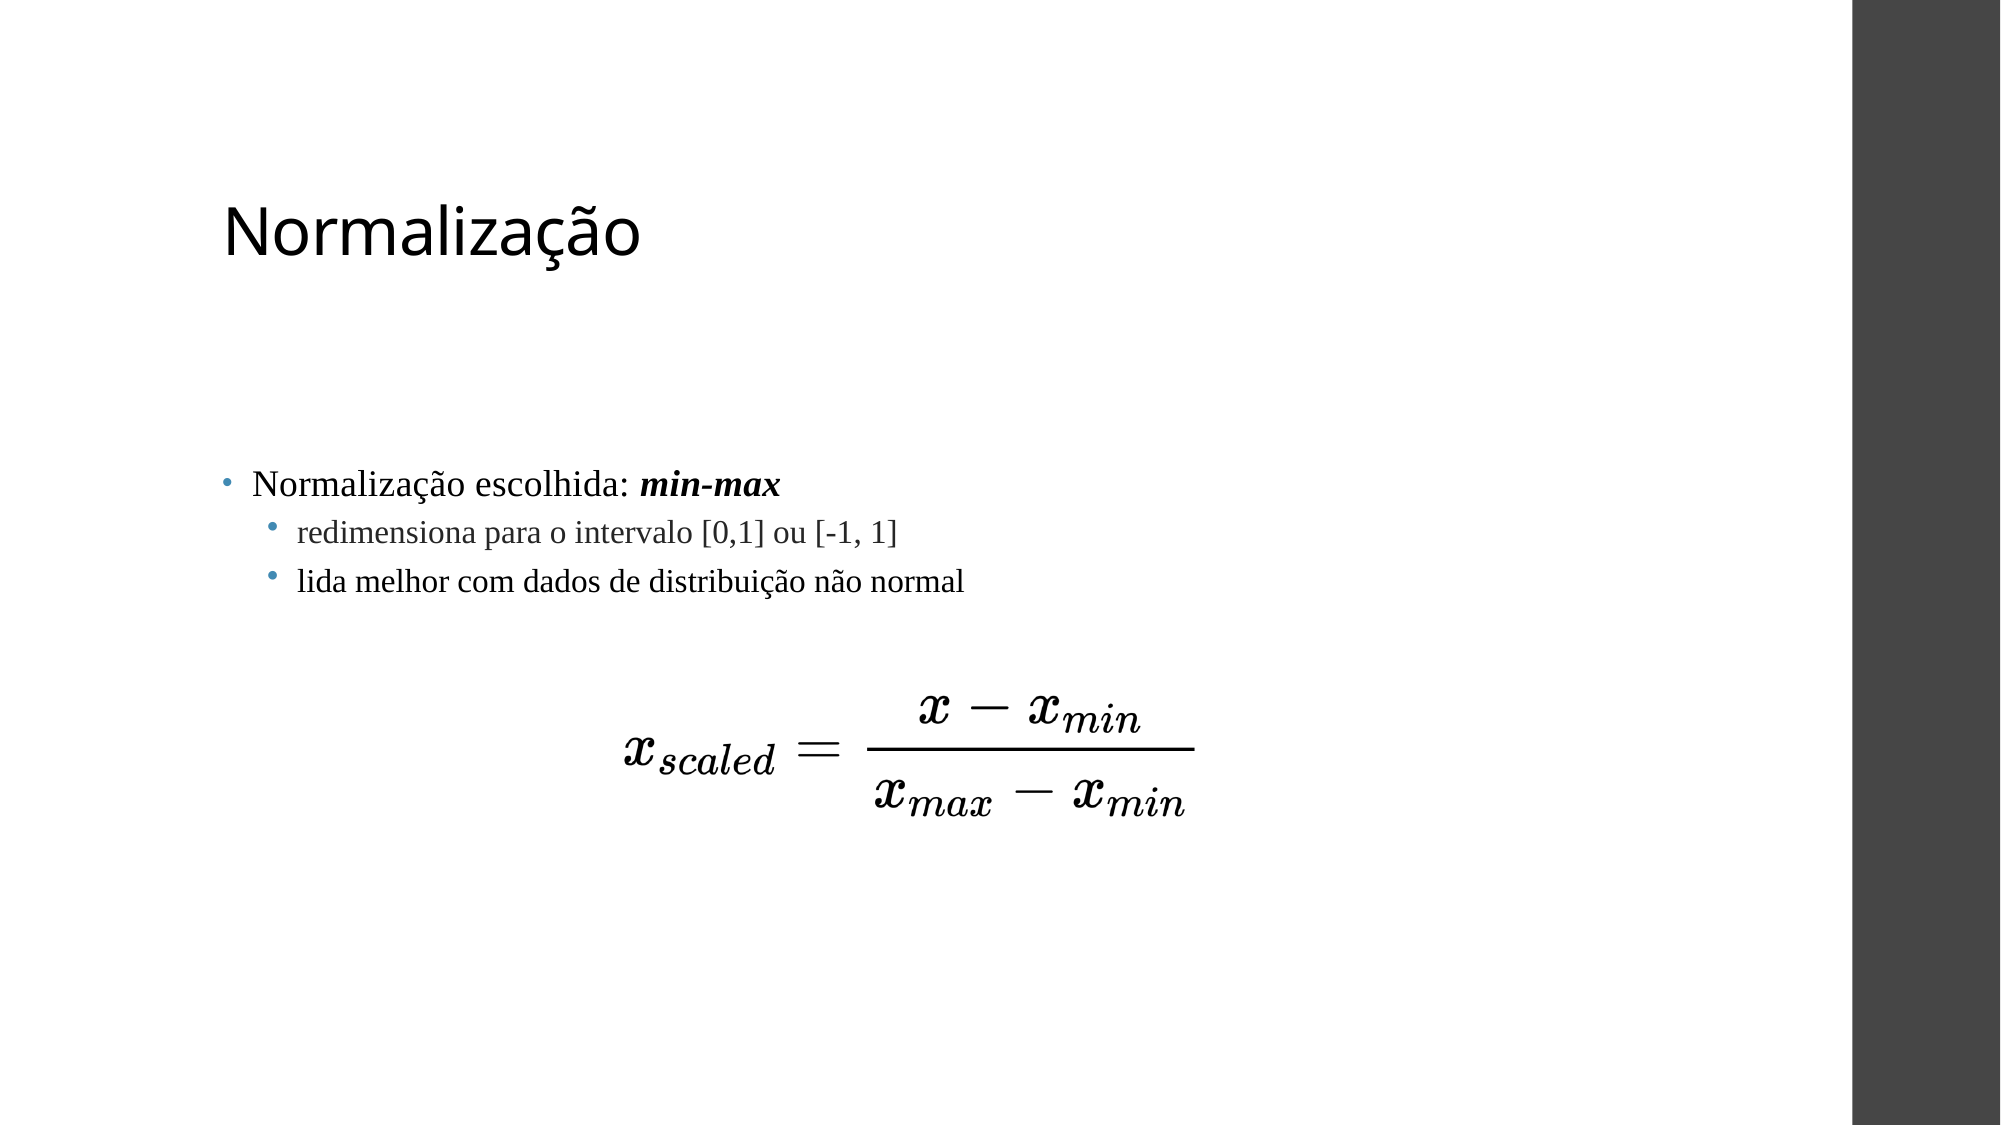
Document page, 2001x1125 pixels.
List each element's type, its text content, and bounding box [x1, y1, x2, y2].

title Normalização [206, 60, 1797, 278]
picture [622, 687, 1202, 817]
list Normalização escolhida: min-max redimensiona para o intervalo [0,1] ou [-1, 1] lida melhor com dados de distribuição não normal [206, 299, 1617, 1014]
